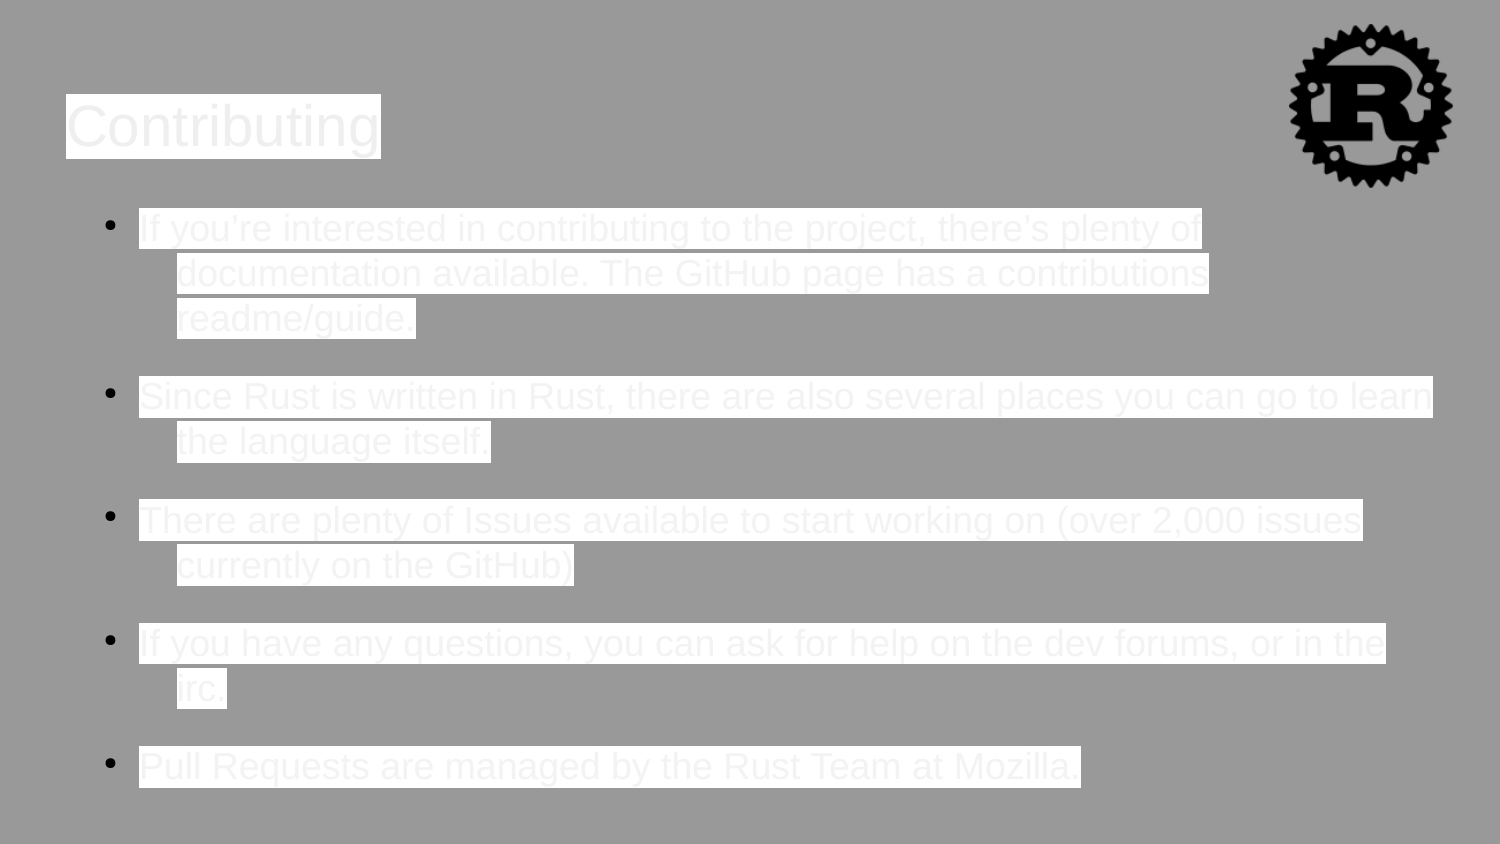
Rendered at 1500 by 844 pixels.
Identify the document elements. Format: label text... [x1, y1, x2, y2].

list If you’re interested in contributing to the project, there’s plenty of documentation available. The GitHub page has a contributions readme/guide. Since Rust is written in Rust, there are also several places you can go to learn the language itself. There are plenty of Issues available to start working on (over 2,000 issues currently on the GitHub) If you have any questions, you can ask for help on the dev forums, or in the irc. Pull Requests are managed by the Rust Team at Mozilla. [51, 189, 1449, 750]
picture [1288, 23, 1454, 190]
title Contributing [51, 72, 1288, 167]
